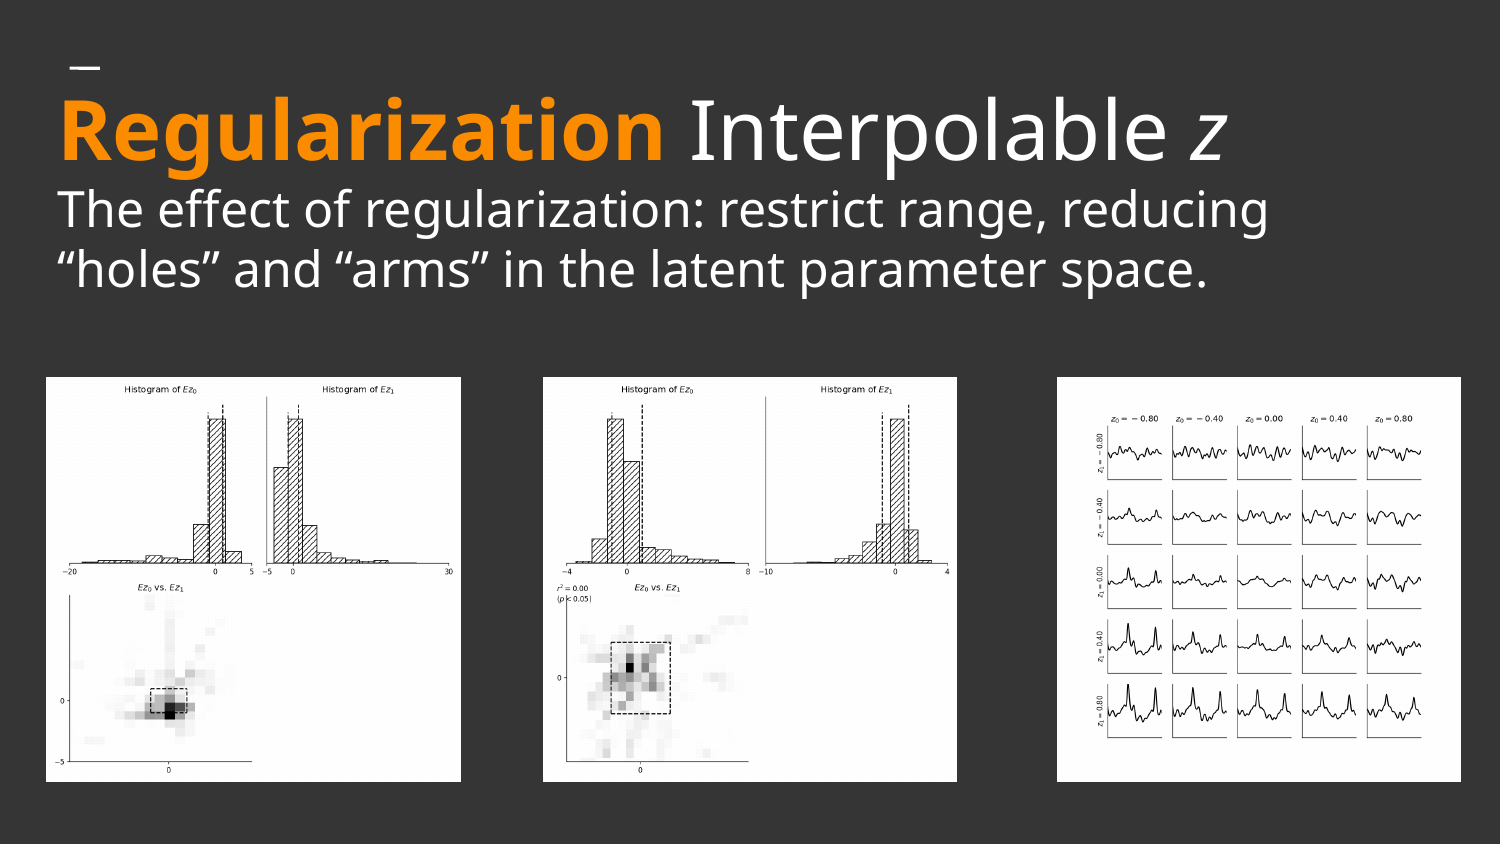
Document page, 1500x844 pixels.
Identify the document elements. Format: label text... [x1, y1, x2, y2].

title Regularization Interpolable z The effect of regularization: restrict range, reducing “holes” and “arms” in the latent parameter space. [42, 62, 1458, 692]
picture [1057, 377, 1461, 782]
picture [46, 377, 461, 782]
picture [543, 377, 957, 782]
